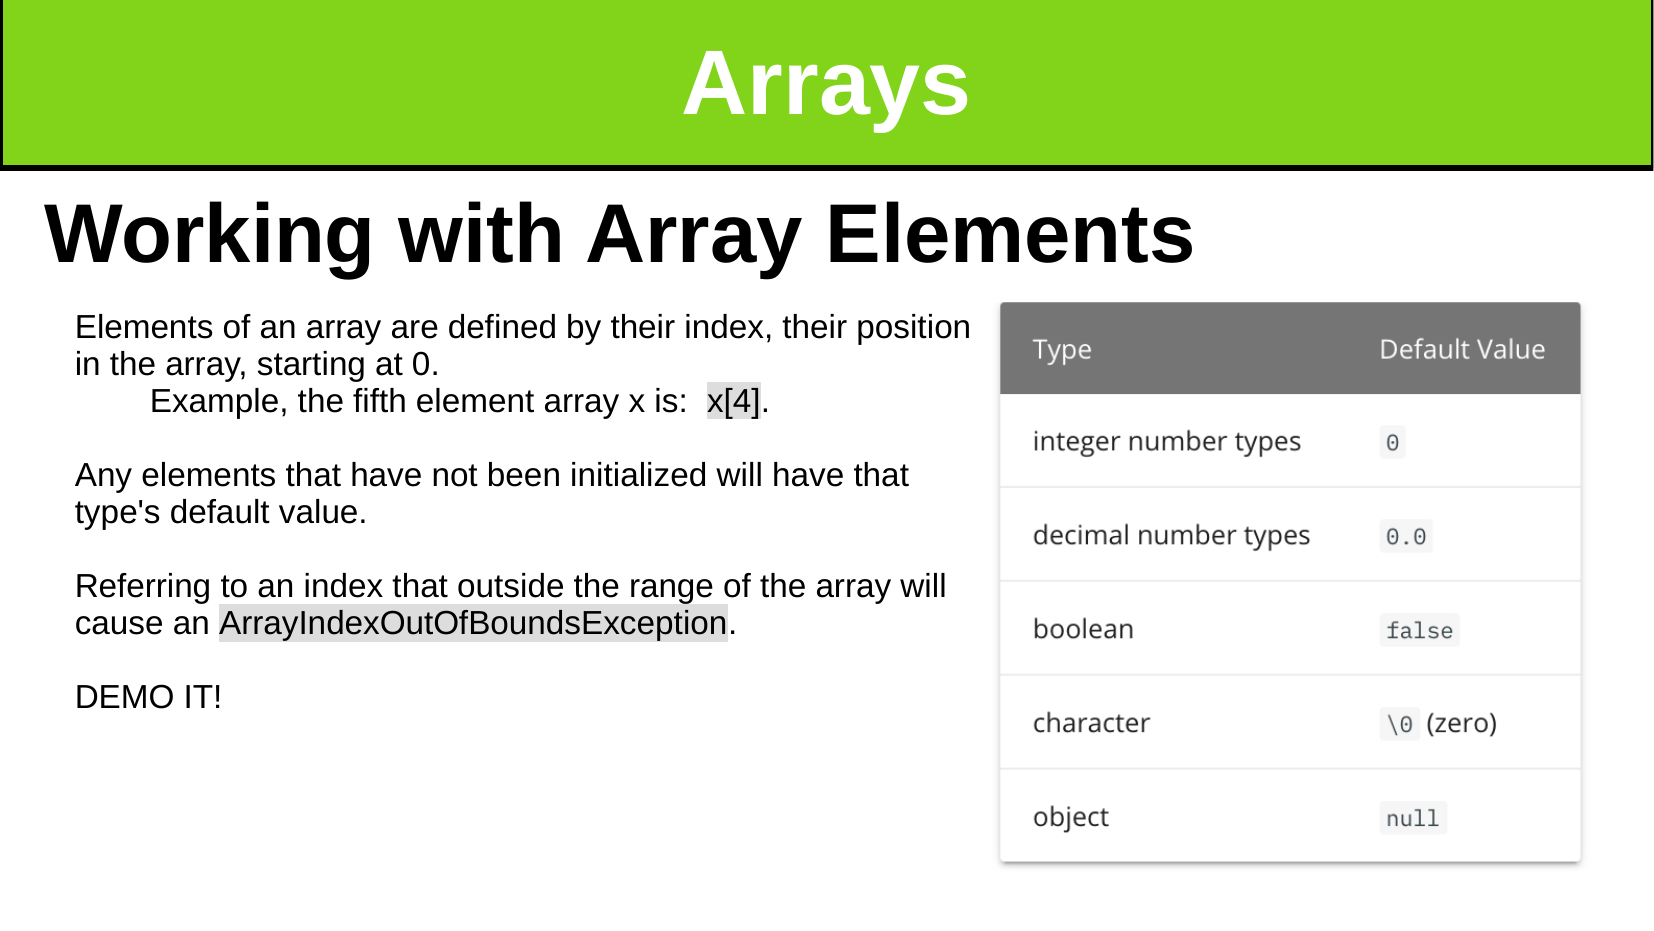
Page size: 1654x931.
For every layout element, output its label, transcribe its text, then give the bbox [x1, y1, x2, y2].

picture [992, 296, 1591, 872]
text_box Elements of an array are defined by their index, their position in the array, starting at 0. Example, the fifth element array x is: x[4]. Any elements that have not been initialized will have that type's default value. Referring to an index that outside the range of the array will cause an ArrayIndexOutOfBoundsException. DEMO IT! [59, 300, 992, 724]
text_box Working with Array Elements [29, 179, 1321, 381]
title Arrays [0, 0, 1654, 169]
